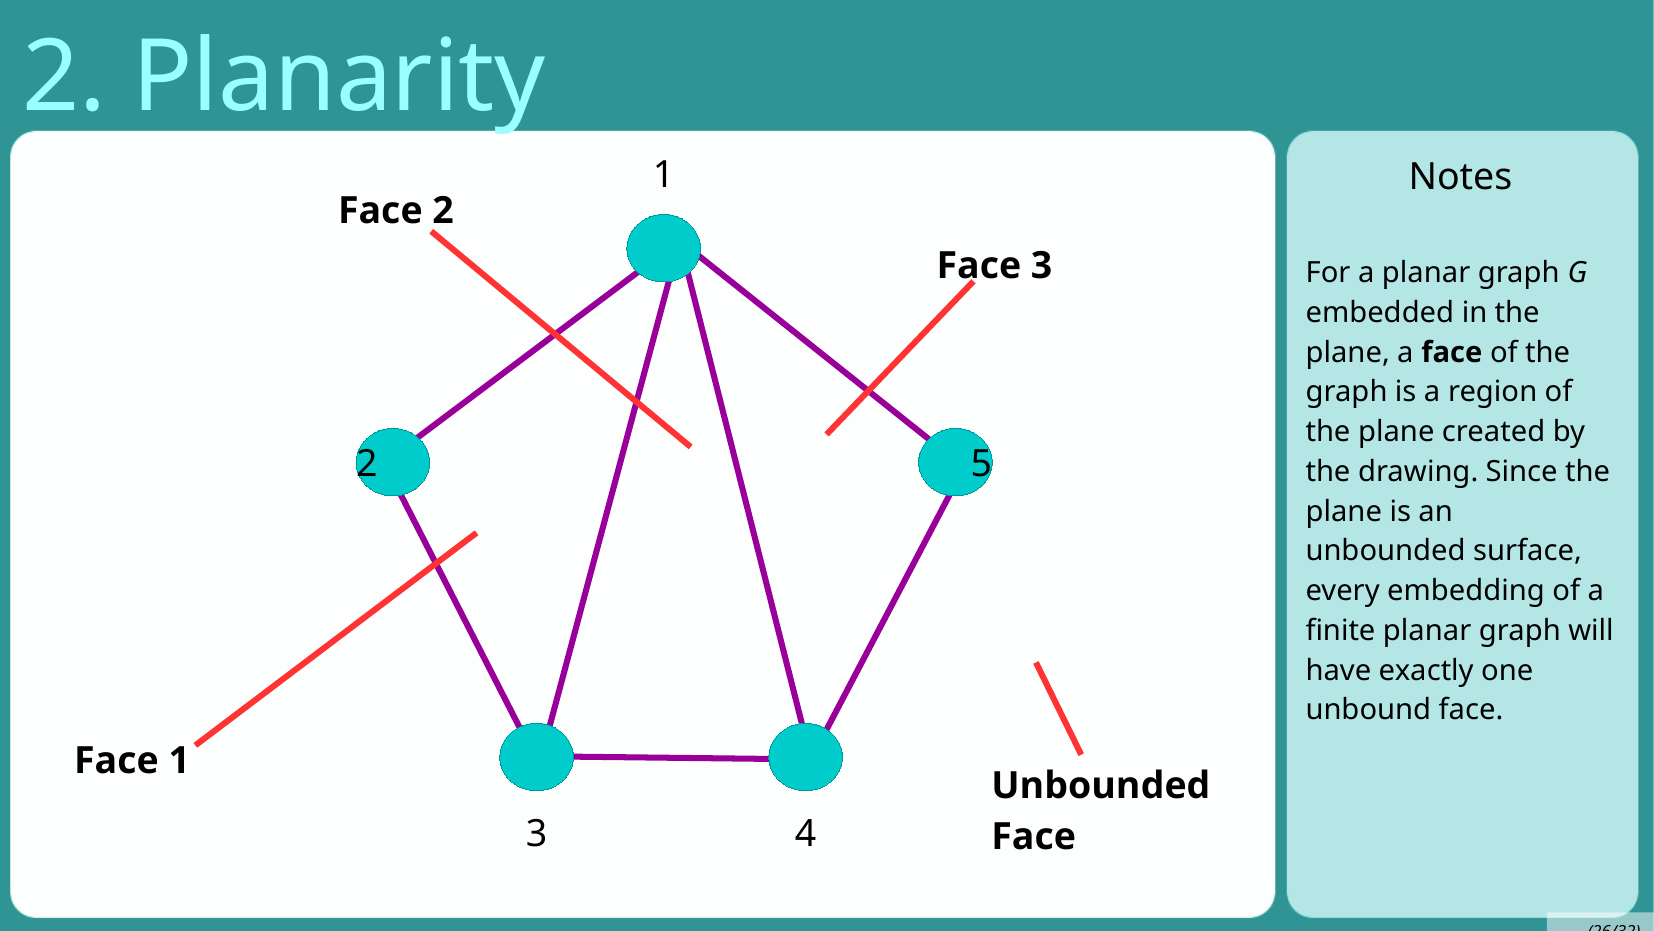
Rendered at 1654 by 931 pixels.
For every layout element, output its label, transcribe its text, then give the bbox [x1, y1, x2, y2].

title 2. Planarity [22, 13, 1511, 130]
text_box Notes For a planar graph G embedded in the plane, a face of the graph is a region of the plane created by the drawing. Since the plane is an unbounded surface, every embedding of a finite planar graph will have exactly one unbound face. [1290, 141, 1631, 766]
text_box 2 [356, 428, 430, 496]
text_box Face 3 [921, 231, 1138, 289]
text_box (<number>/32) [1546, 912, 1654, 931]
text_box 3 [499, 723, 574, 791]
picture [0, 0, 1654, 931]
text_box Face 1 [59, 726, 275, 784]
text_box Face 2 [323, 176, 540, 234]
text_box 5 [918, 428, 993, 496]
text_box 4 [768, 723, 843, 791]
text_box Unbounded Face [976, 751, 1240, 851]
text_box 1 [626, 214, 701, 282]
